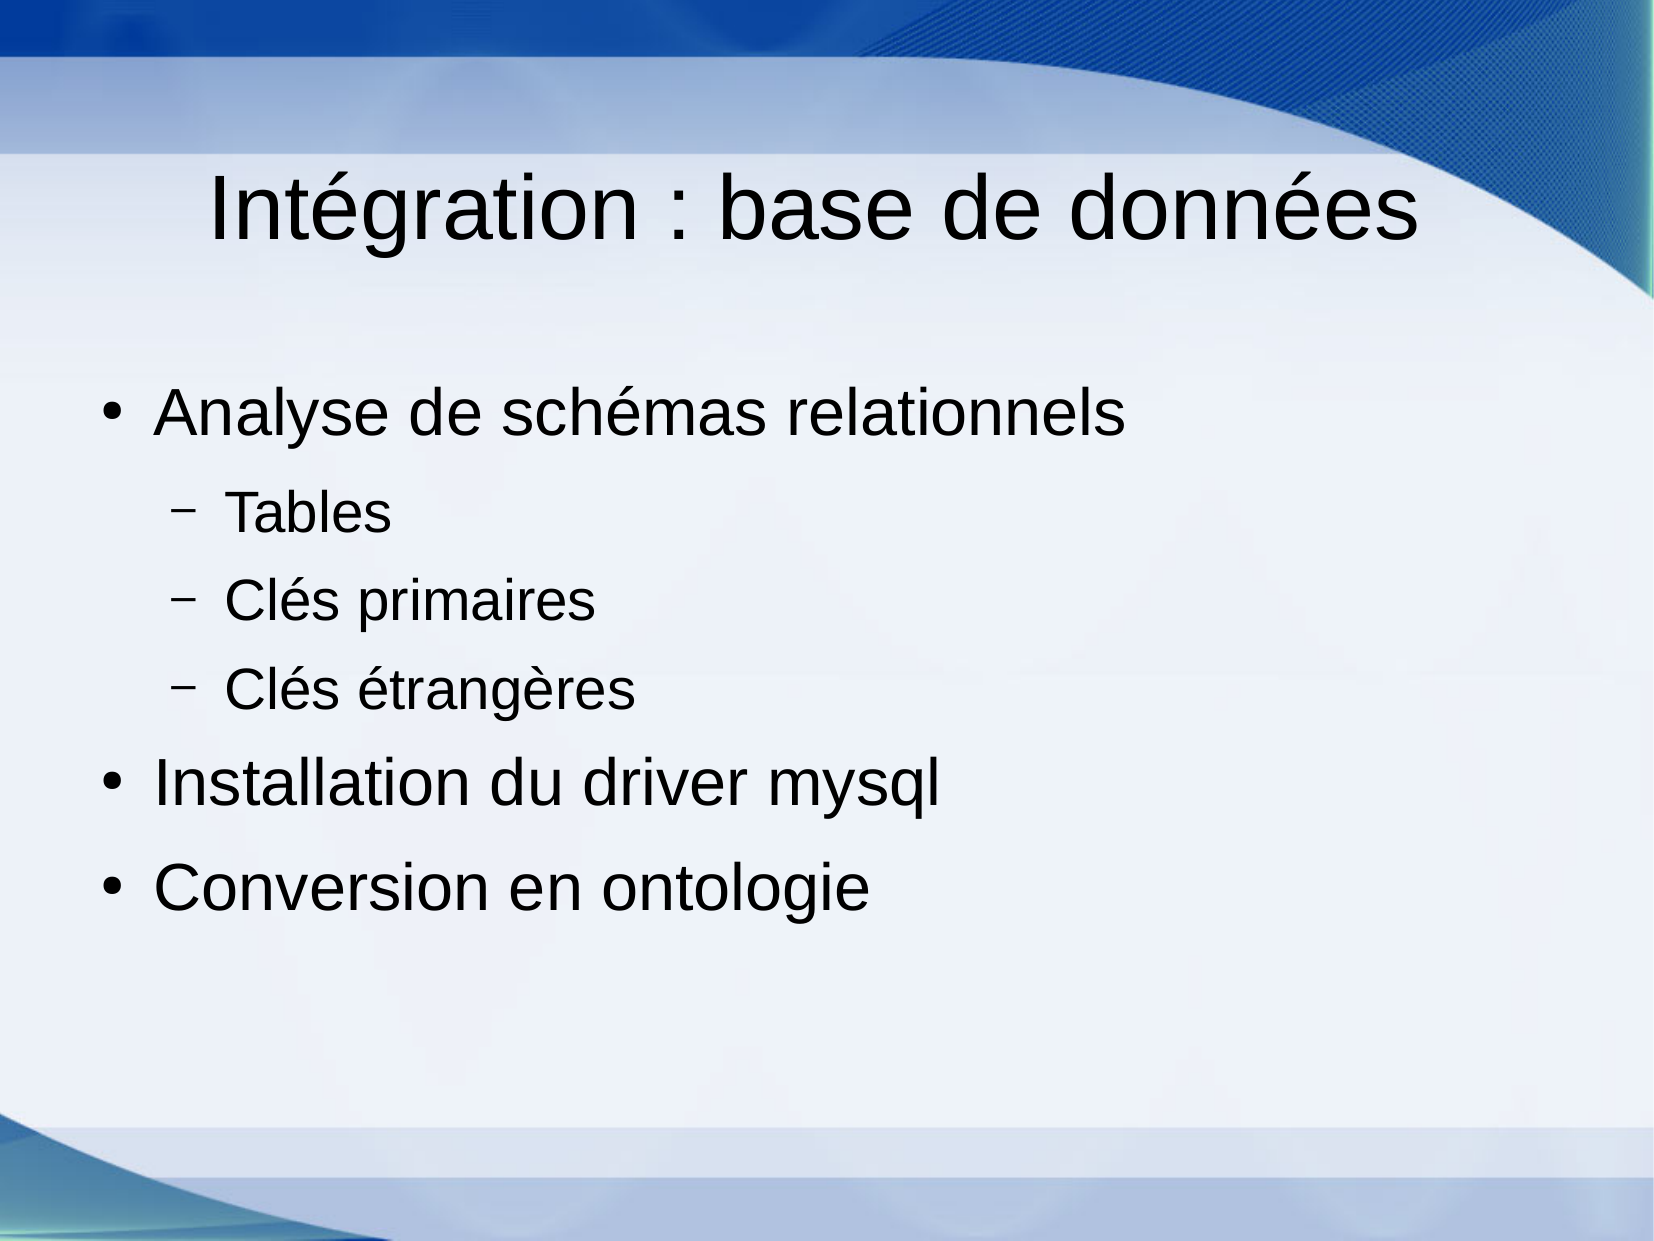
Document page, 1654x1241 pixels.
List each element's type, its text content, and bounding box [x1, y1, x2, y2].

list Analyse de schémas relationnels Tables Clés primaires Clés étrangères Installation du driver mysql Conversion en ontologie [82, 290, 1538, 1010]
title Intégration : base de données [70, 155, 1560, 260]
picture [0, 0, 1654, 1241]
